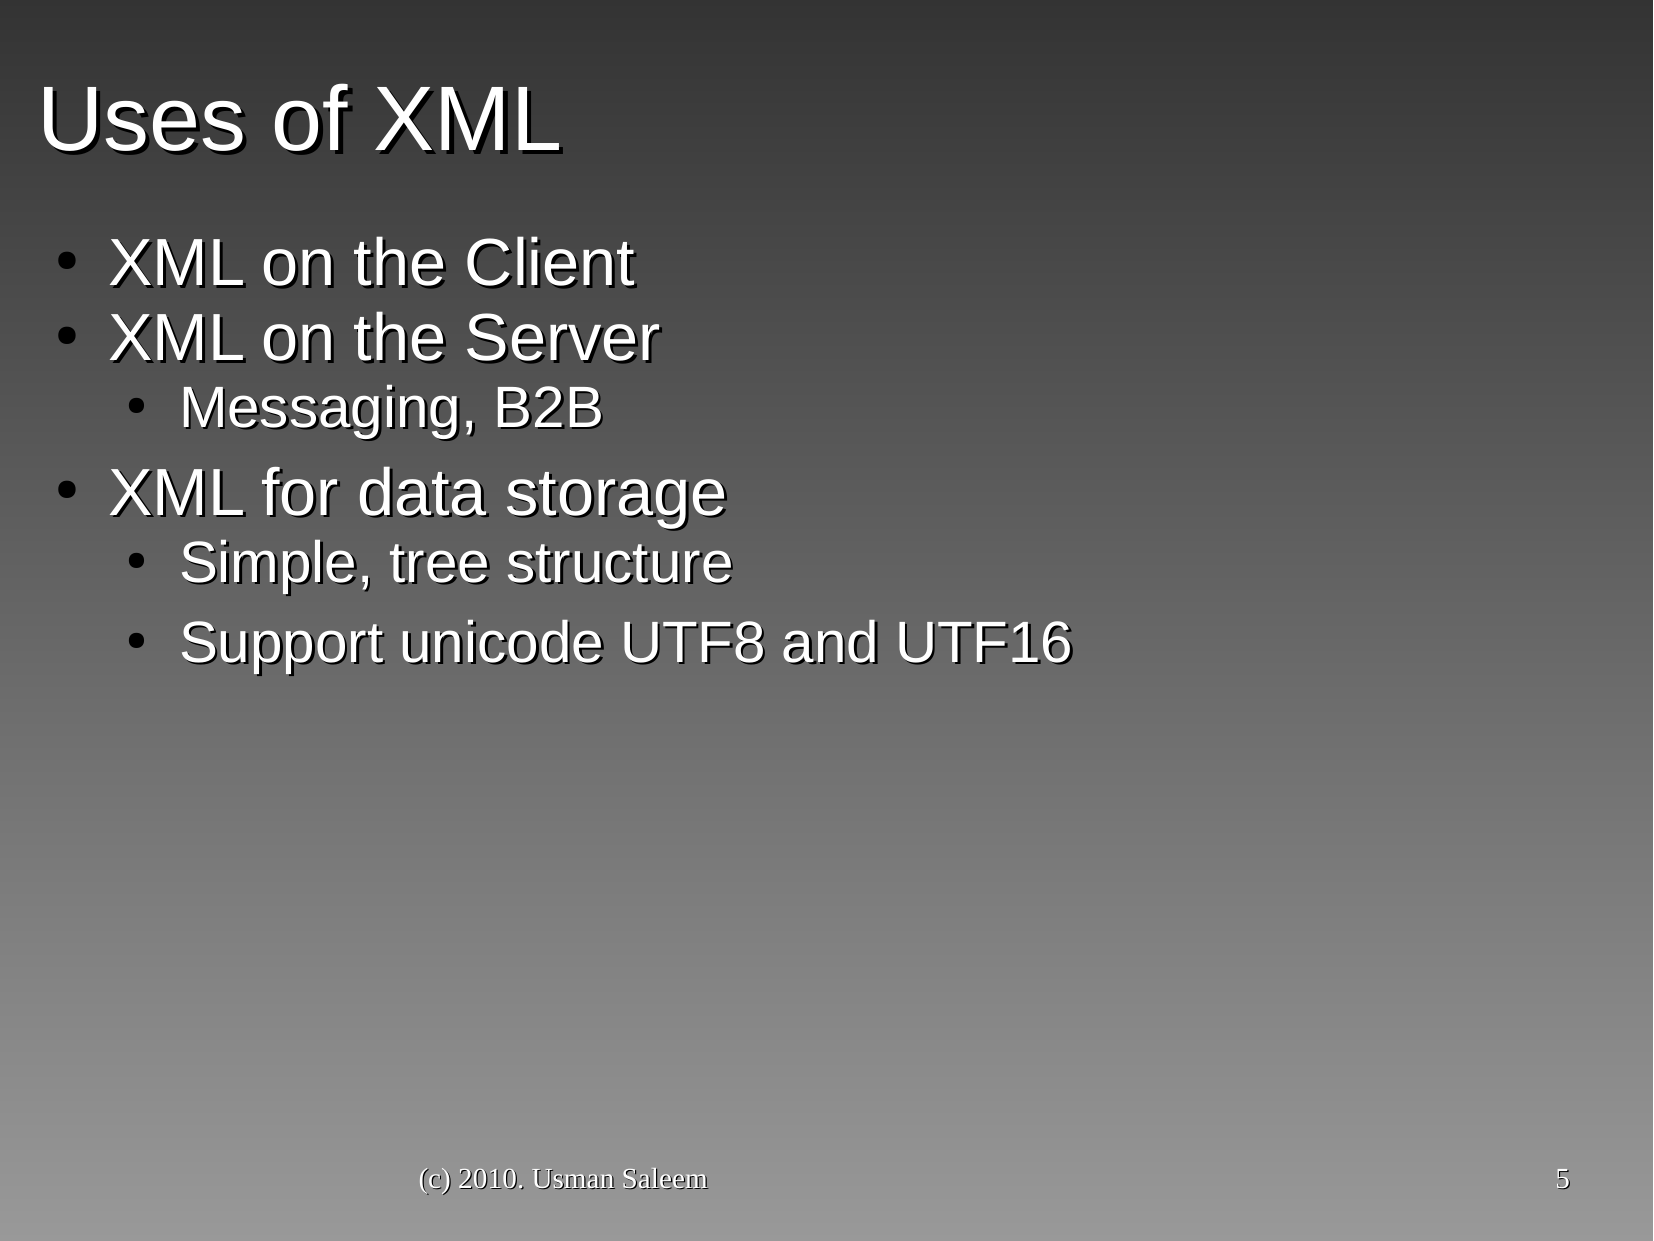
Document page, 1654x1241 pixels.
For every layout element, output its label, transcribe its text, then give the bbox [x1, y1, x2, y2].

title Uses of XML [37, 56, 1613, 181]
list XML on the Client XML on the Server Messaging, B2B XML for data storage Simple, tree structure Support unicode UTF8 and UTF16 [37, 225, 1613, 1126]
